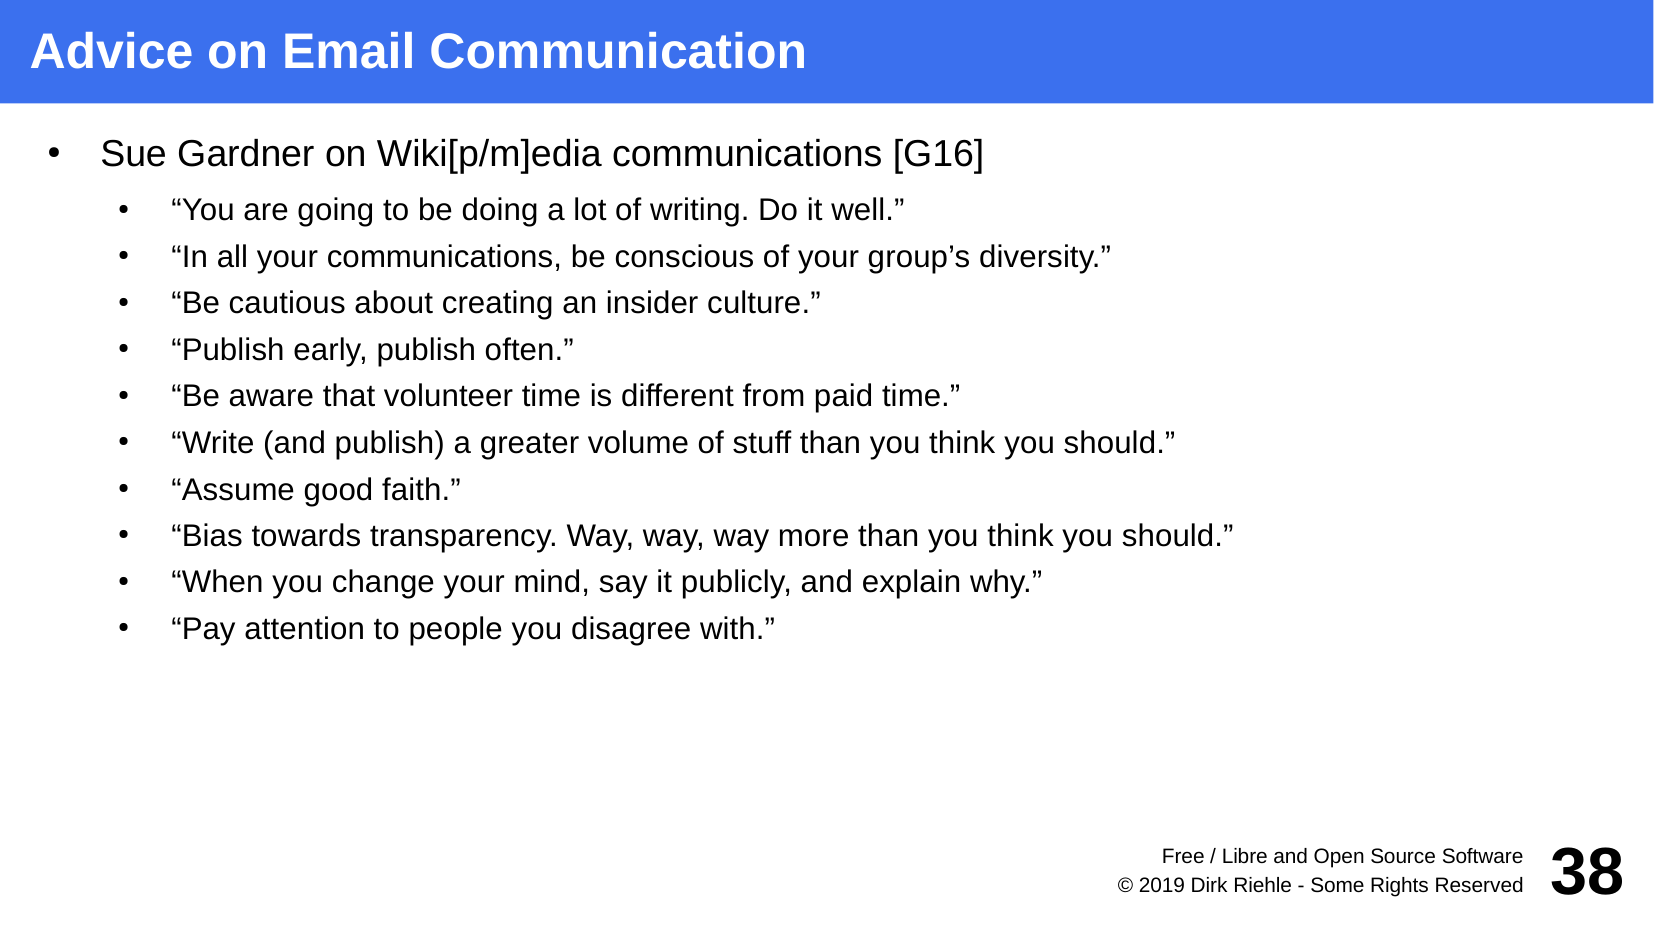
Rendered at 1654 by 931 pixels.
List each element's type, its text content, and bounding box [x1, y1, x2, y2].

list Sue Gardner on Wiki[p/m]edia communications [G16] “You are going to be doing a lot of writing. Do it well.” “In all your communications, be conscious of your group’s diversity.” “Be cautious about creating an insider culture.” “Publish early, publish often.” “Be aware that volunteer time is different from paid time.” “Write (and publish) a greater volume of stuff than you think you should.” “Assume good faith.” “Bias towards transparency. Way, way, way more than you think you should.” “When you change your mind, say it publicly, and explain why.” “Pay attention to people you disagree with.” [29, 132, 1625, 813]
title Advice on Email Communication [0, 0, 1654, 104]
